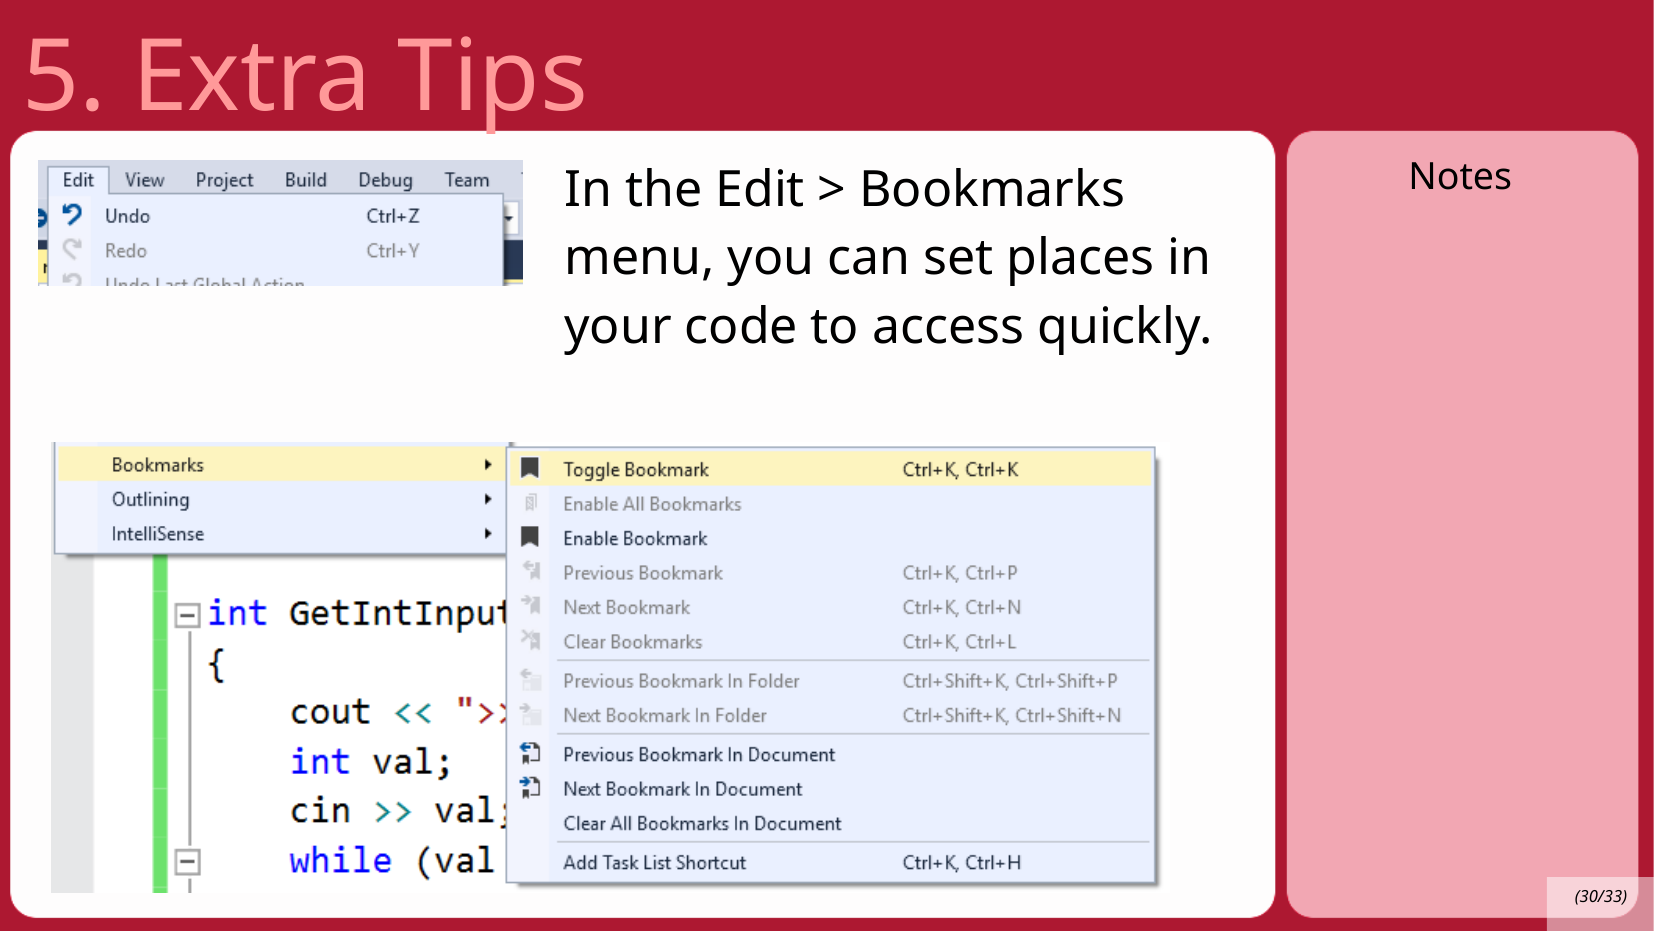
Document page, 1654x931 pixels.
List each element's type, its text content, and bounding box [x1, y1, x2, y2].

text_box Notes [1290, 141, 1631, 199]
title 5. Extra Tips [22, 7, 1511, 136]
text_box (<number>/33) [1546, 877, 1654, 931]
text_box In the Edit > Bookmarks menu, you can set places in your code to access quickly. [564, 153, 1249, 437]
picture [0, 0, 1654, 931]
